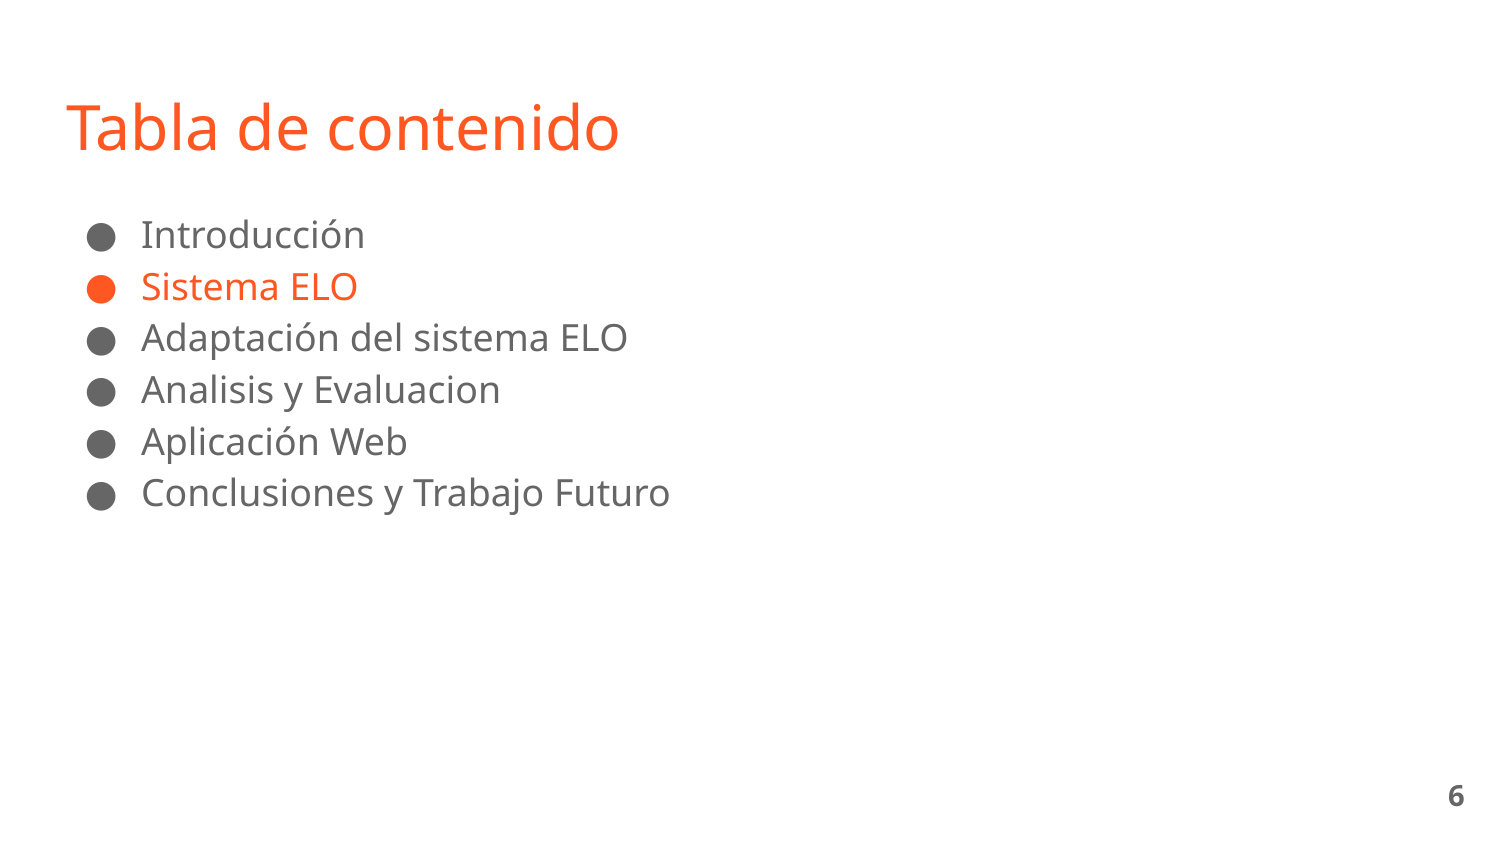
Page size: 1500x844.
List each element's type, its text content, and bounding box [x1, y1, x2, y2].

title Tabla de contenido [51, 72, 1449, 167]
slide_number <number> [1389, 764, 1480, 830]
list Introducción Sistema ELO Adaptación del sistema ELO Analisis y Evaluacion Aplicación Web Conclusiones y Trabajo Futuro [51, 189, 1449, 750]
